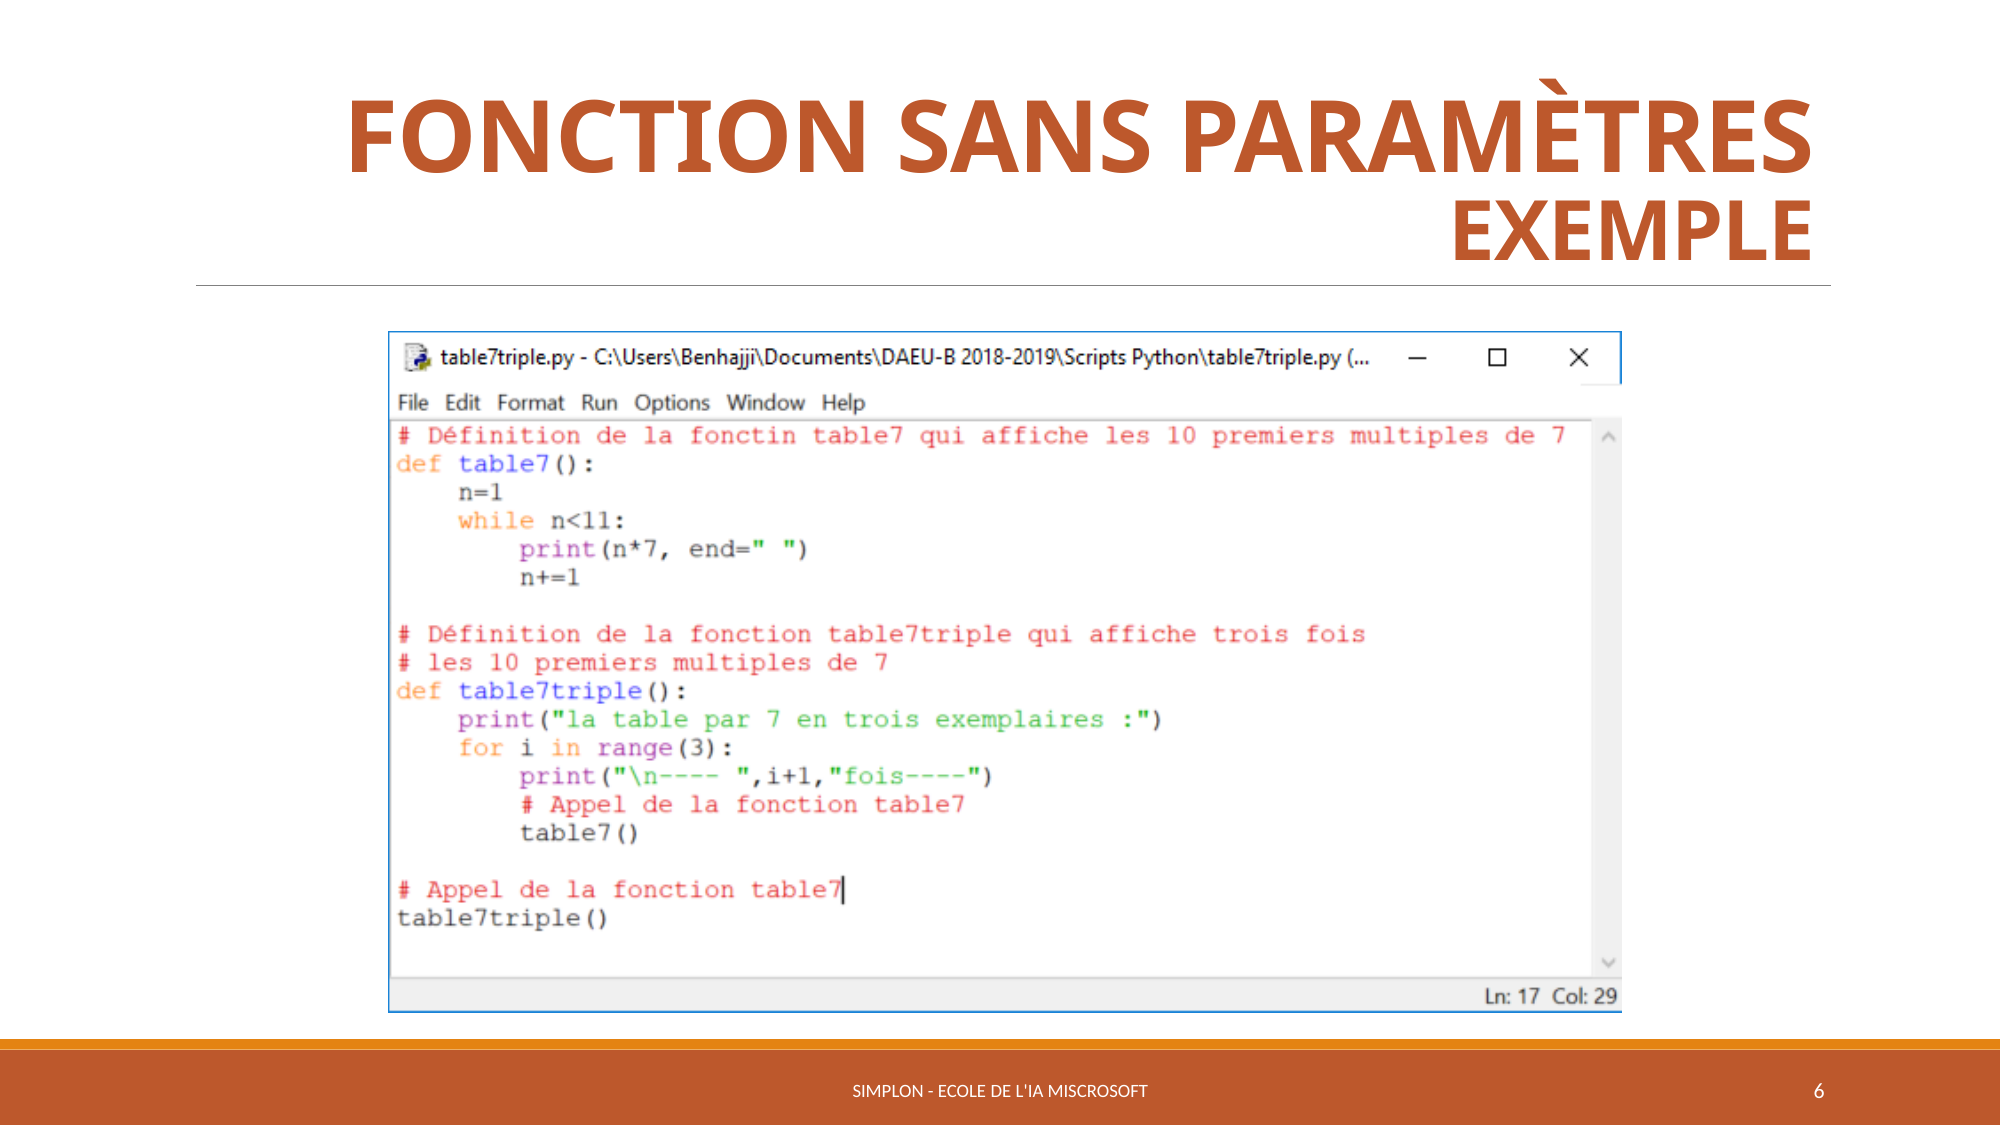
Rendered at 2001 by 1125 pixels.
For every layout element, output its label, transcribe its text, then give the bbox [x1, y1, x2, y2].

text_box FONCTION SANS PARAMÈTRES EXEMPLE [180, 47, 1830, 285]
text_box Simplon - Ecole de l'IA Miscrosoft [604, 1059, 1396, 1120]
text_box <numéro> [1624, 1059, 1840, 1120]
picture [388, 331, 1622, 1013]
